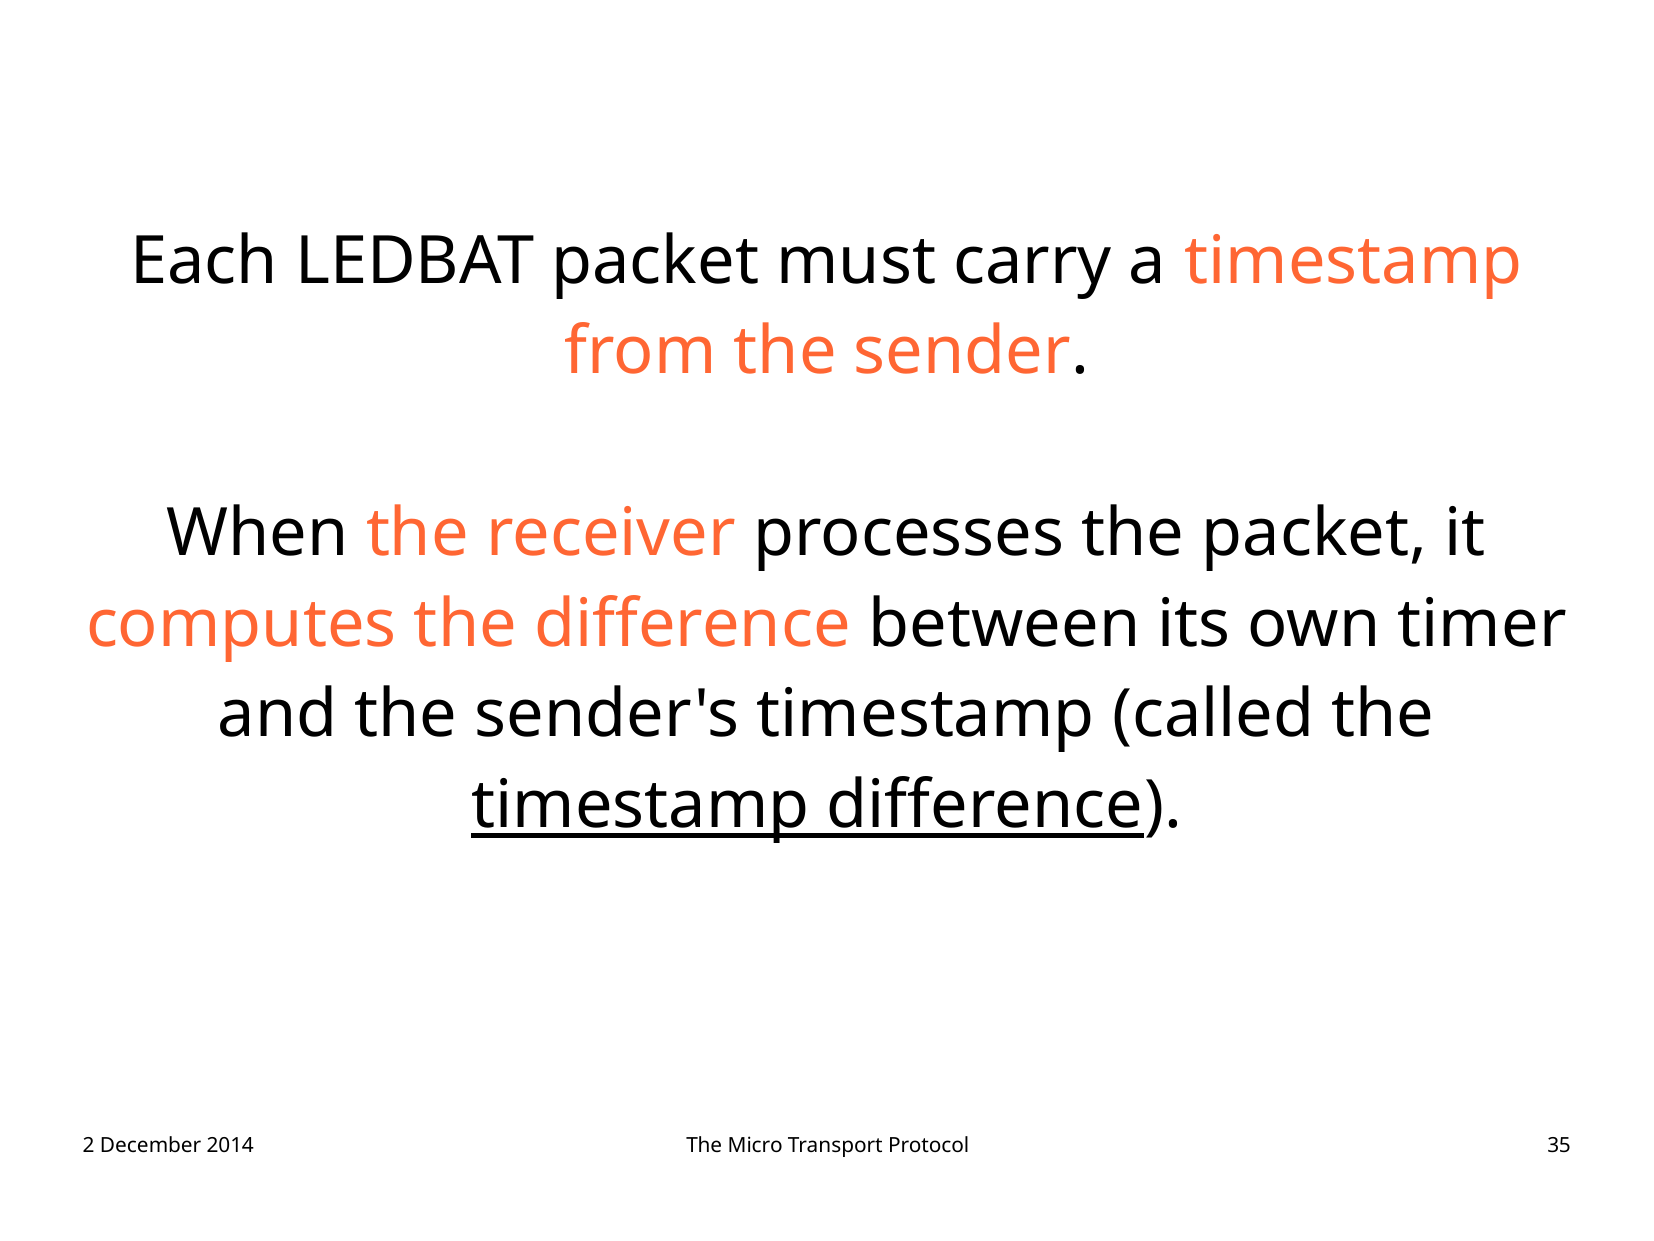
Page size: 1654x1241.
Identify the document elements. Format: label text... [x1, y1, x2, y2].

subtitle Each LEDBAT packet must carry a timestamp from the sender. When the receiver processes the packet, it computes the difference between its own timer and the sender's timestamp (called the timestamp difference). [82, 49, 1571, 1010]
